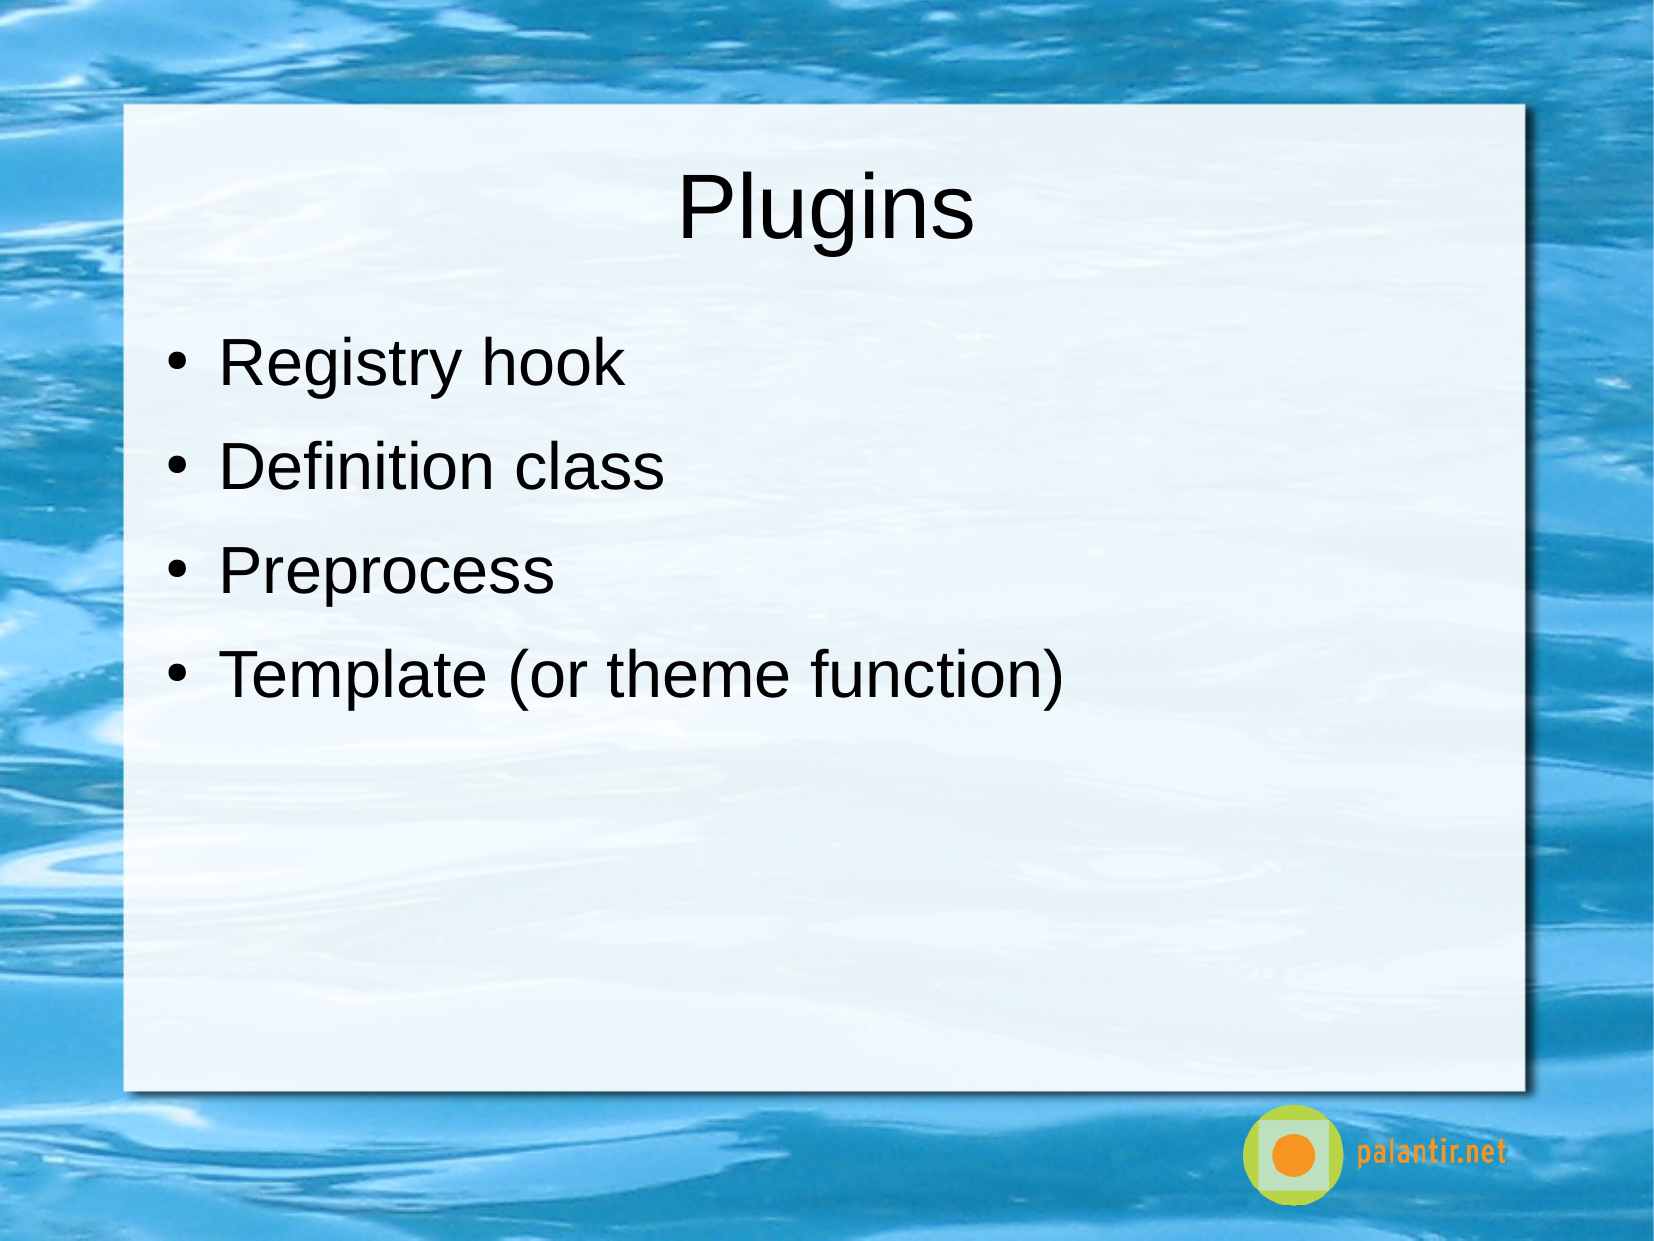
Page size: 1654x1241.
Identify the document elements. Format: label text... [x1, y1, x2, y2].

picture [0, 0, 1654, 1241]
list Registry hook Definition class Preprocess Template (or theme function) [147, 324, 1506, 1049]
title Plugins [147, 125, 1506, 288]
